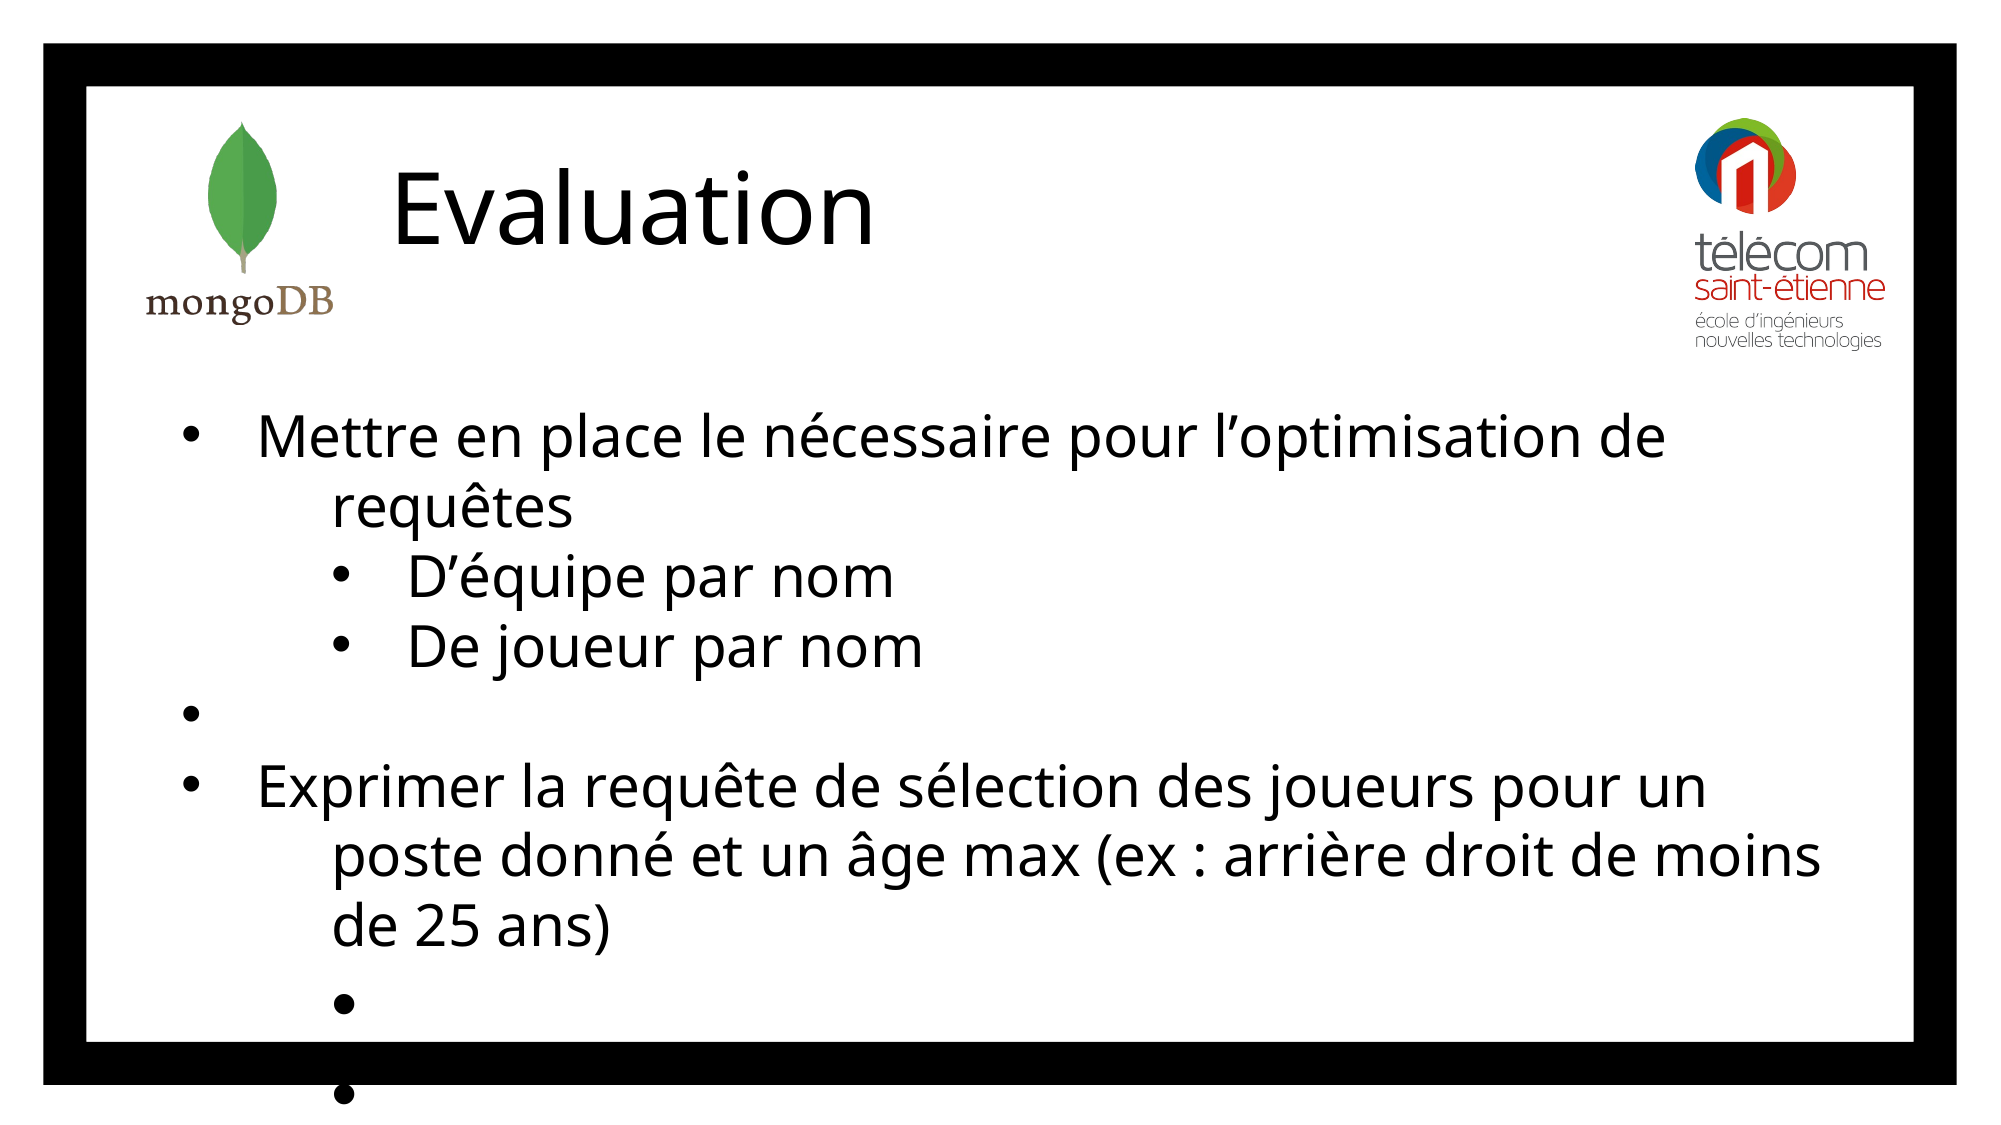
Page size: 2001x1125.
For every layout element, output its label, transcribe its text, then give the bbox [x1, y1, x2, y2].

picture [1695, 118, 1885, 351]
picture [1715, 134, 1730, 138]
picture [145, 121, 333, 325]
text_box Mettre en place le nécessaire pour l’optimisation de requêtes D’équipe par nom De joueur par nom Exprimer la requête de sélection des joueurs pour un poste donné et un âge max (ex : arrière droit de moins de 25 ans) [166, 391, 1849, 1125]
title Evaluation [369, 138, 1849, 304]
